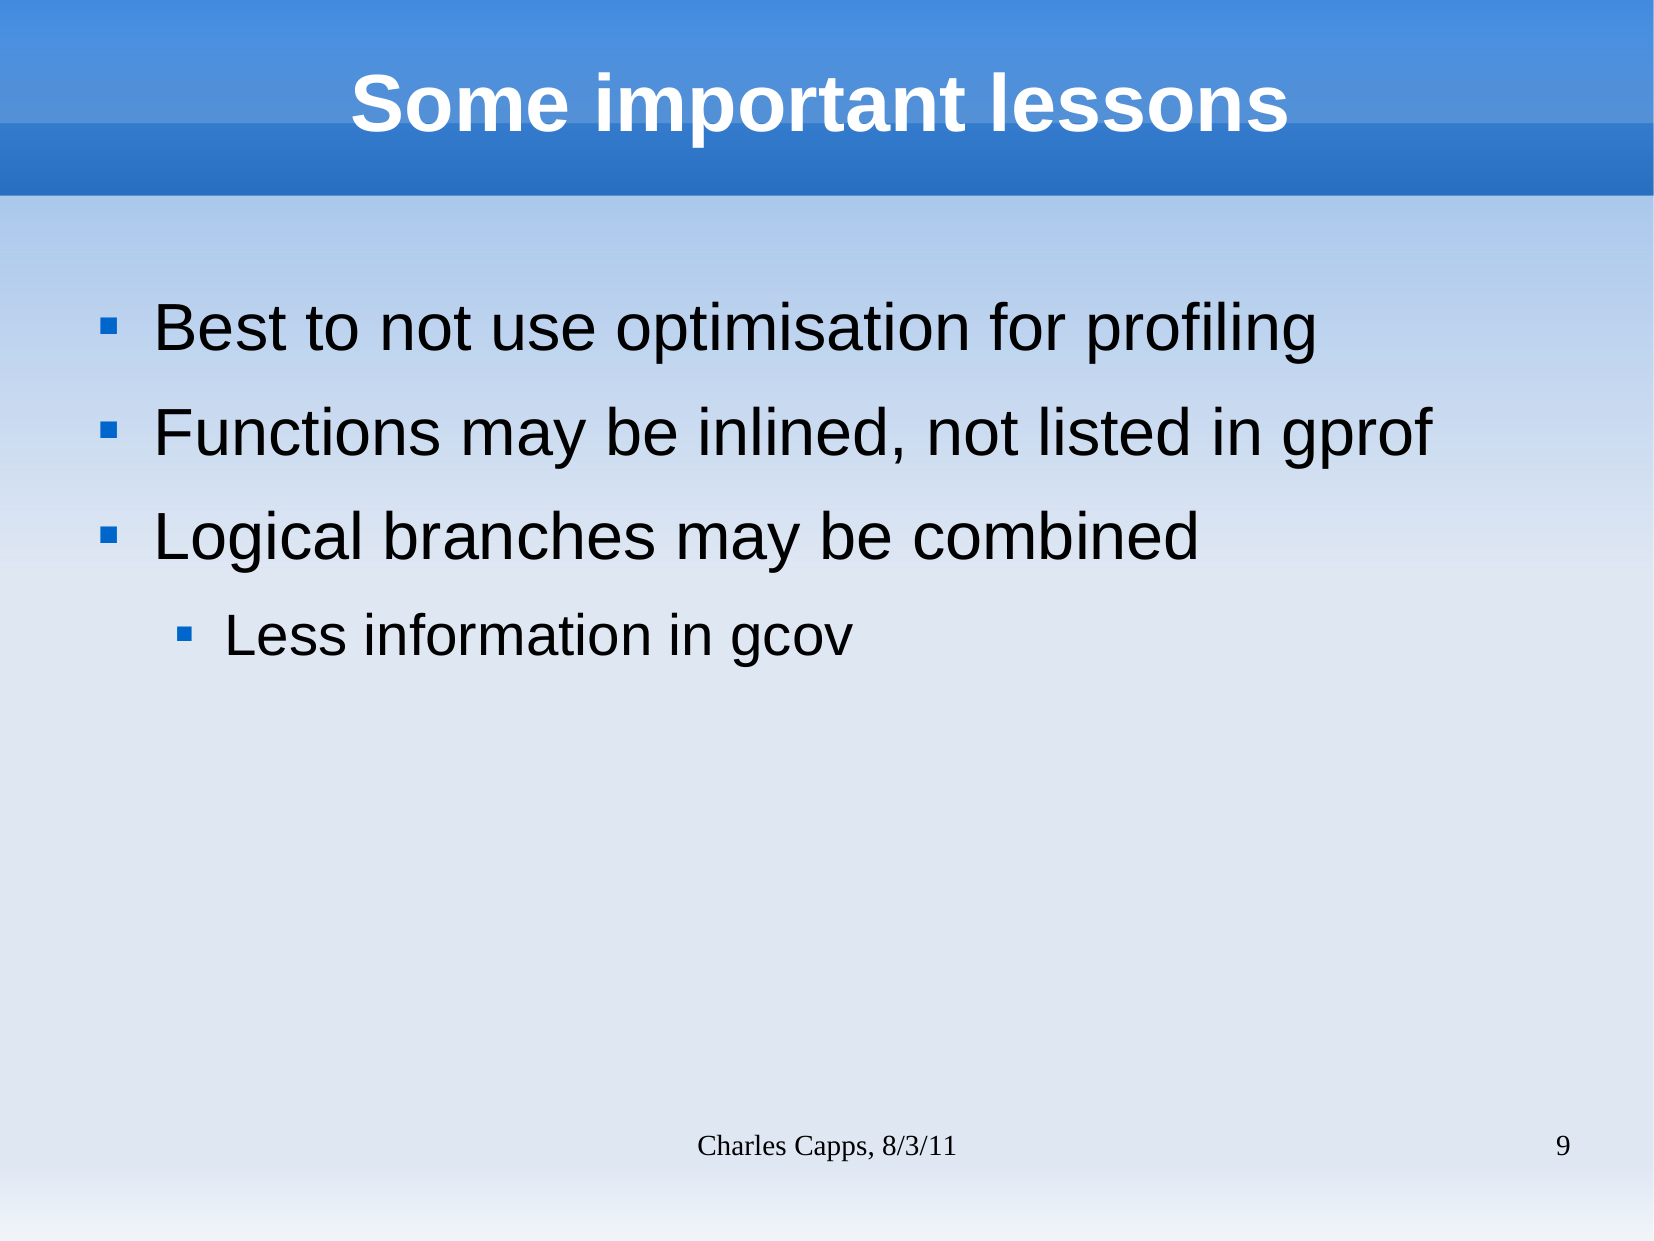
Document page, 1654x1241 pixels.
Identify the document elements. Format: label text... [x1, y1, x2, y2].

list Best to not use optimisation for profiling Functions may be inlined, not listed in gprof Logical branches may be combined Less information in gcov [82, 290, 1571, 1109]
title Some important lessons [76, 0, 1565, 208]
picture [0, 0, 1654, 1241]
